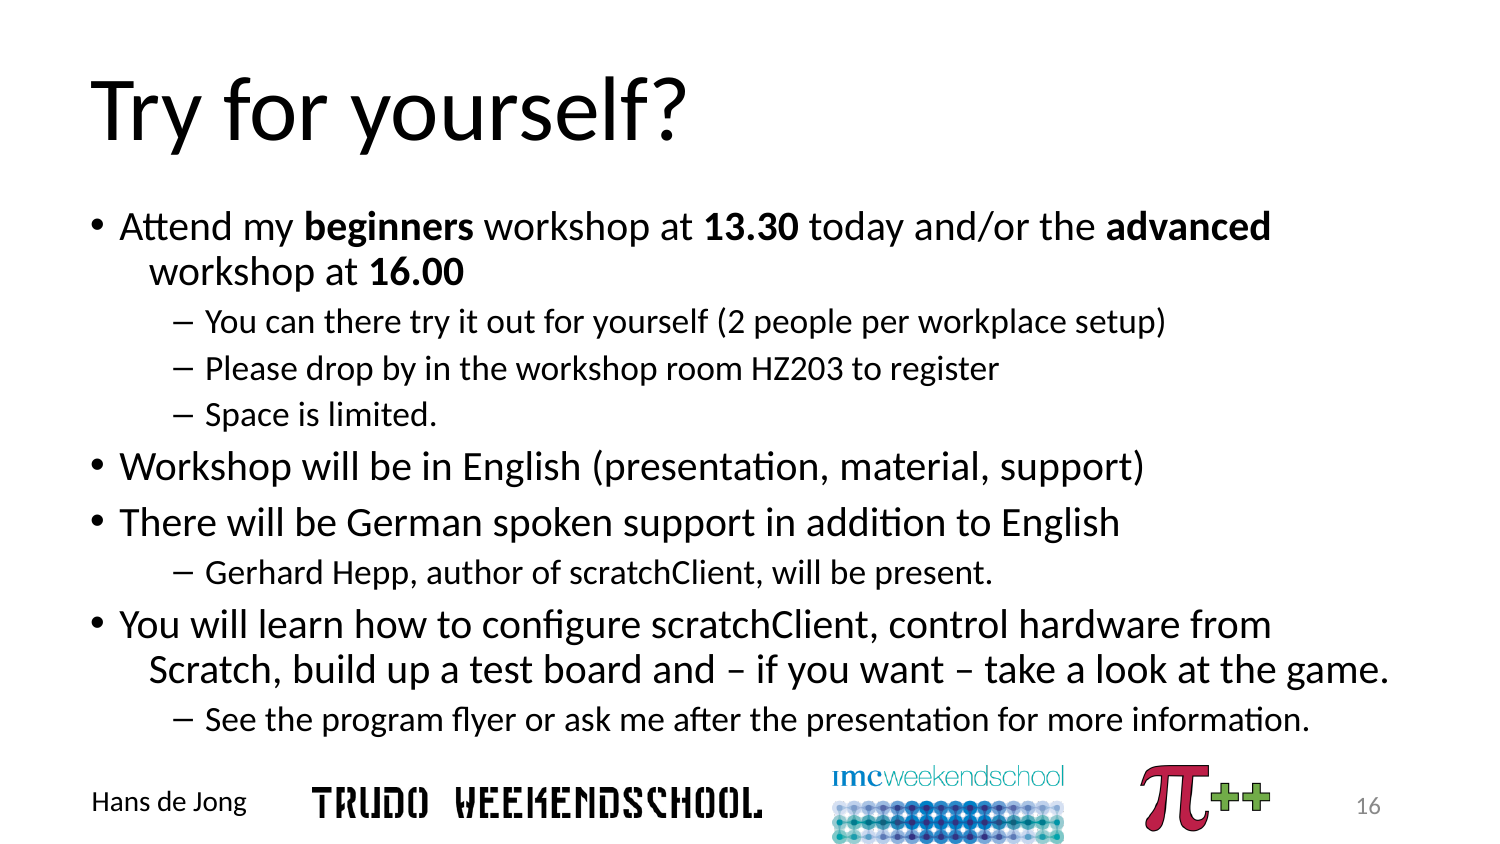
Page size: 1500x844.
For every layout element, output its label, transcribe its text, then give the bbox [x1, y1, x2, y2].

title Try for yourself? [75, 33, 1426, 175]
list Attend my beginners workshop at 13.30 today and/or the advanced workshop at 16.00 You can there try it out for yourself (2 people per workplace setup) Please drop by in the workshop room HZ203 to register Space is limited. Workshop will be in English (presentation, material, support) There will be German spoken support in addition to English Gerhard Hepp, author of scratchClient, will be present. You will learn how to configure scratchClient, control hardware from Scratch, build up a test board and – if you want – take a look at the game. See the program flyer or ask me after the presentation for more information. [75, 196, 1426, 754]
text_box 16 [1340, 782, 1426, 827]
